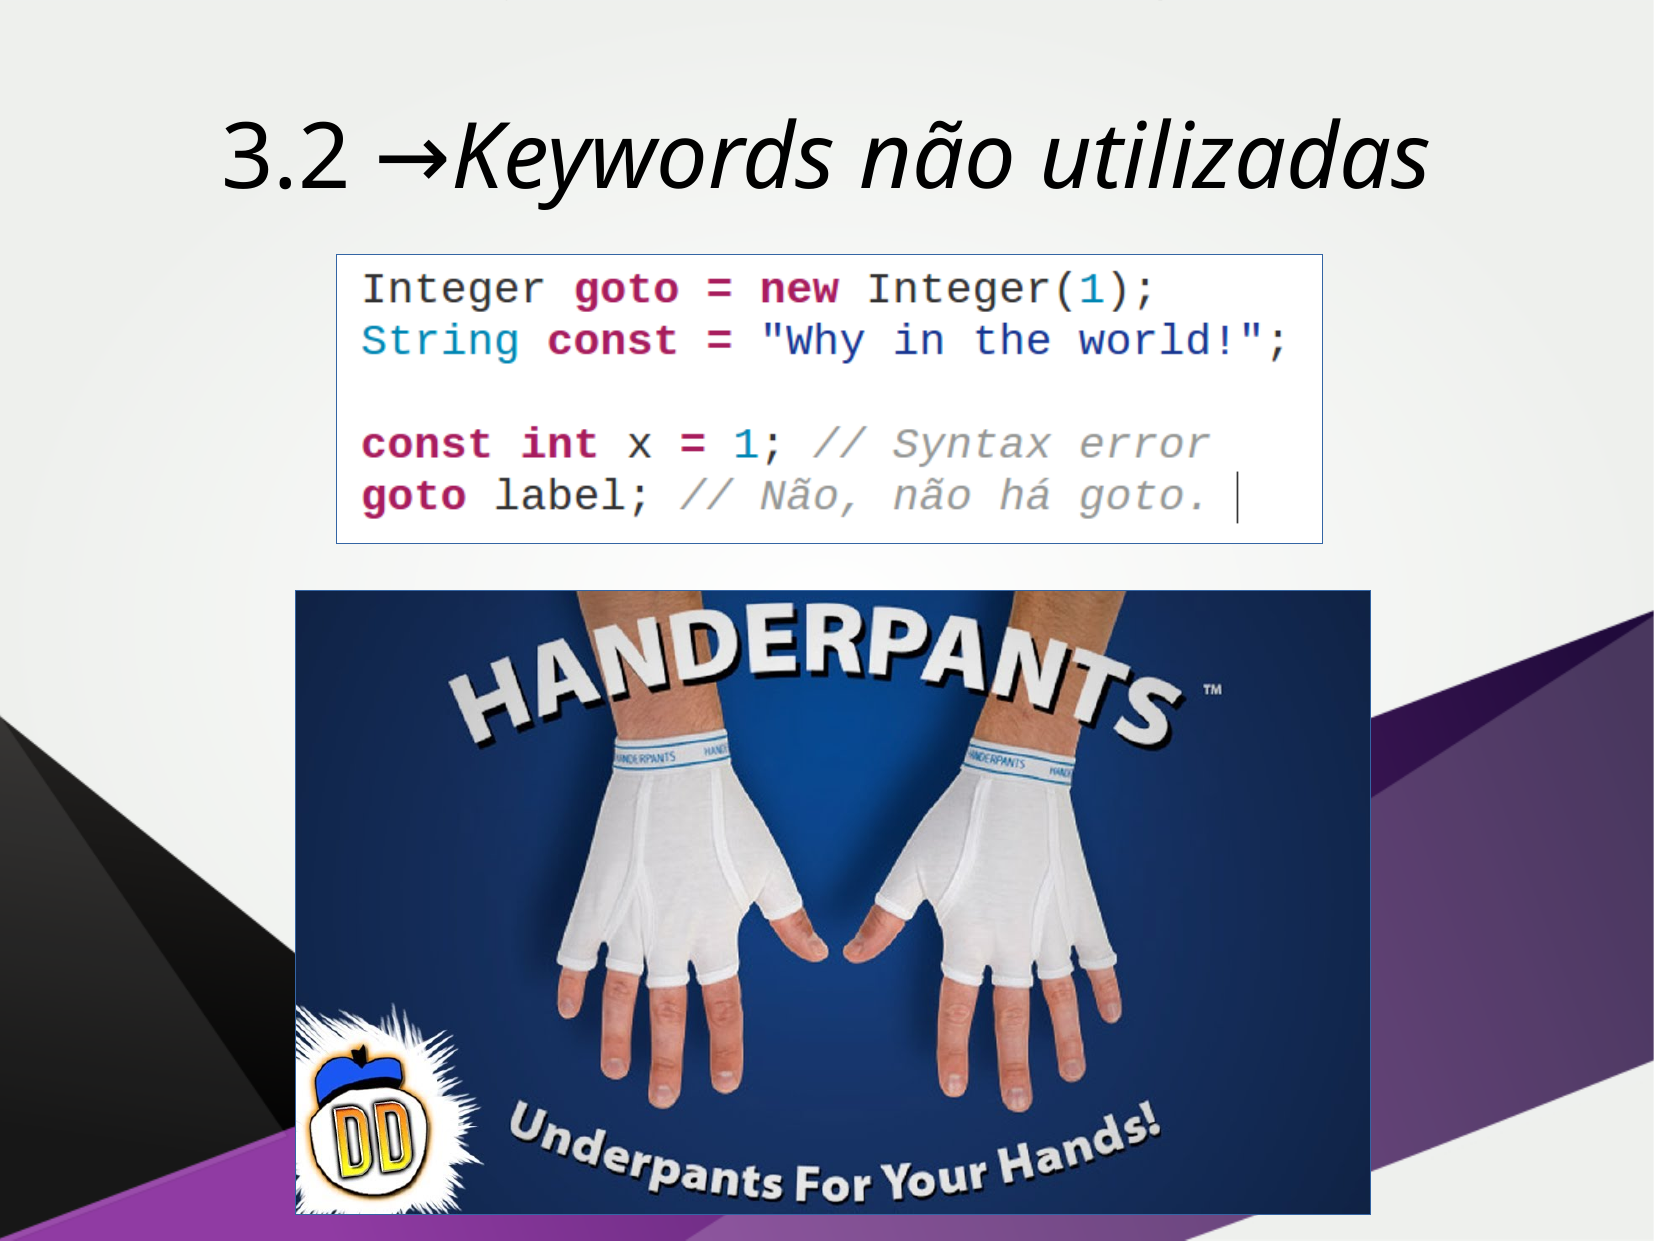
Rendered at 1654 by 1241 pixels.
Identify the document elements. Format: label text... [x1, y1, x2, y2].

title 3.2 →Keywords não utilizadas [82, 49, 1571, 257]
picture [0, 0, 1654, 1241]
